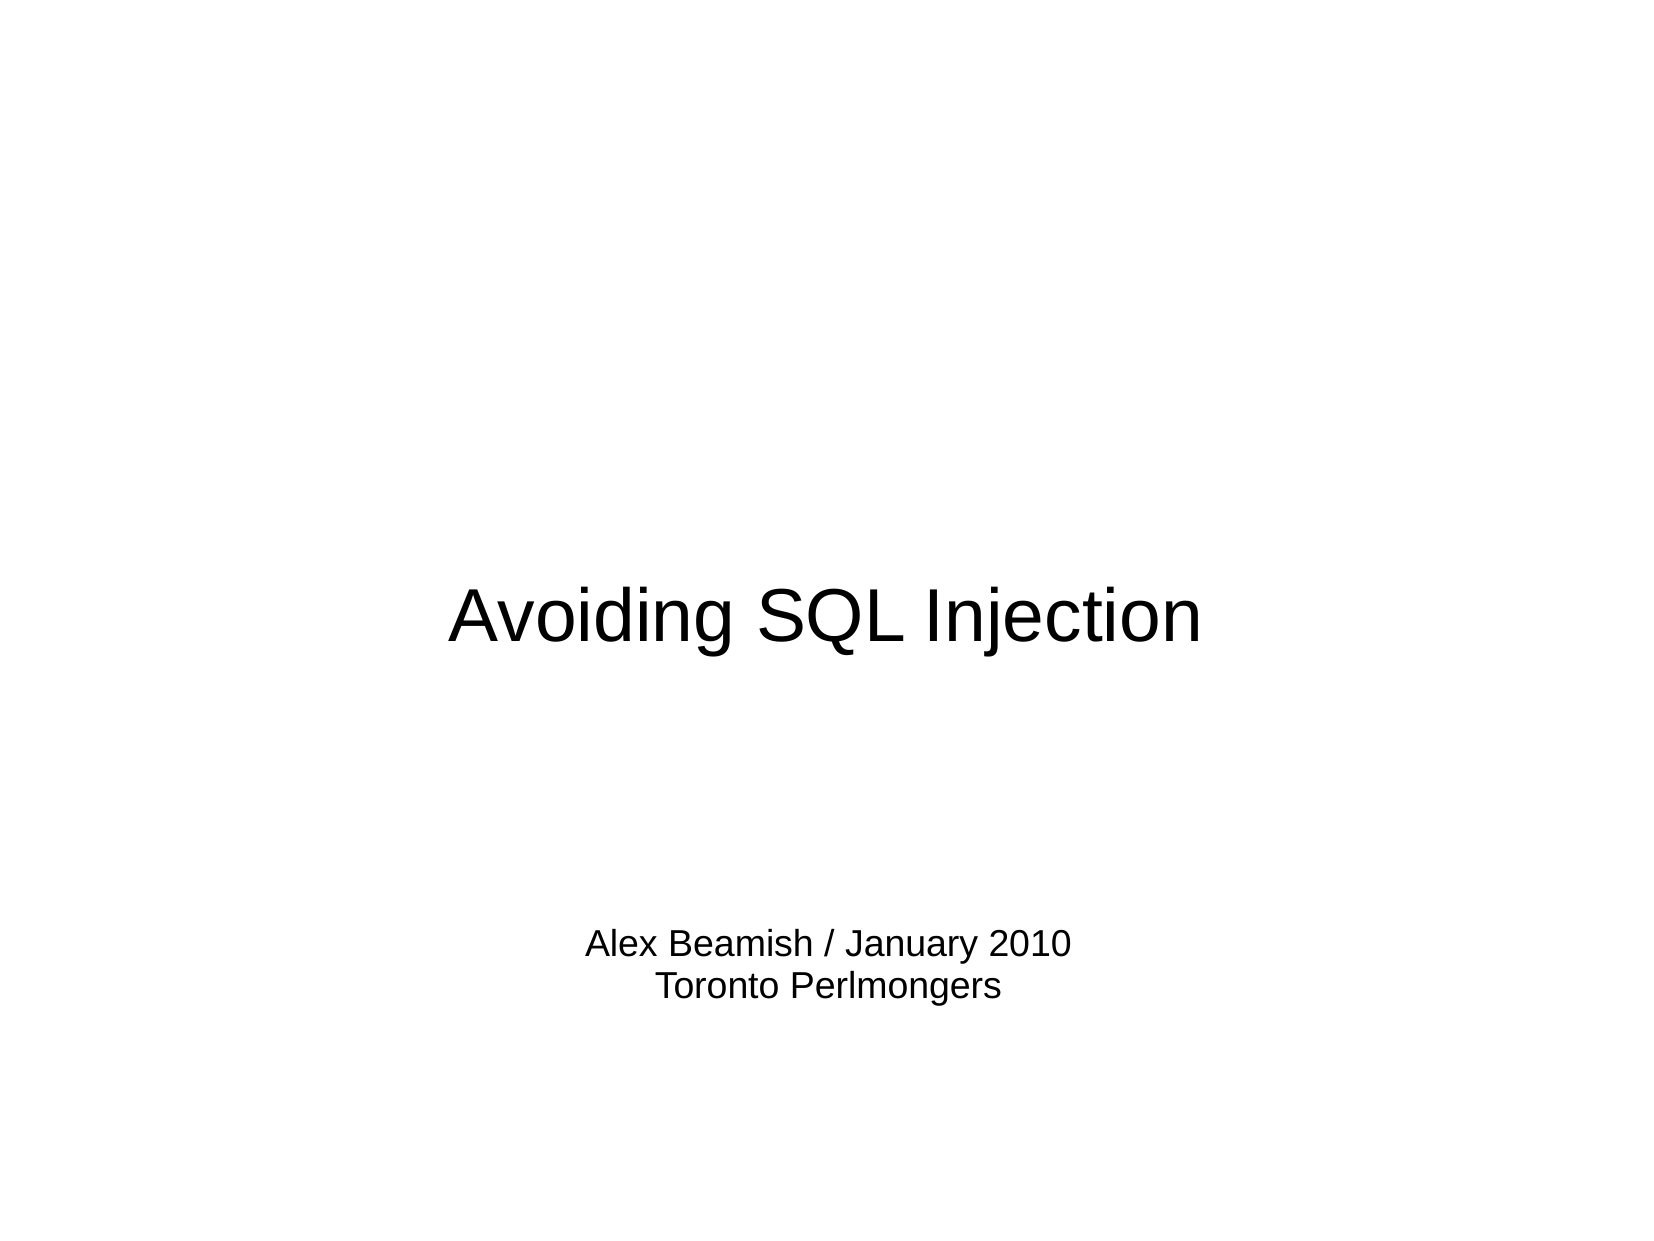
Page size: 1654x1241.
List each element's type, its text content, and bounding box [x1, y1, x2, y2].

text_box Alex Beamish / January 2010 Toronto Perlmongers [570, 915, 1087, 1017]
text_box Avoiding SQL Injection [433, 566, 1219, 668]
